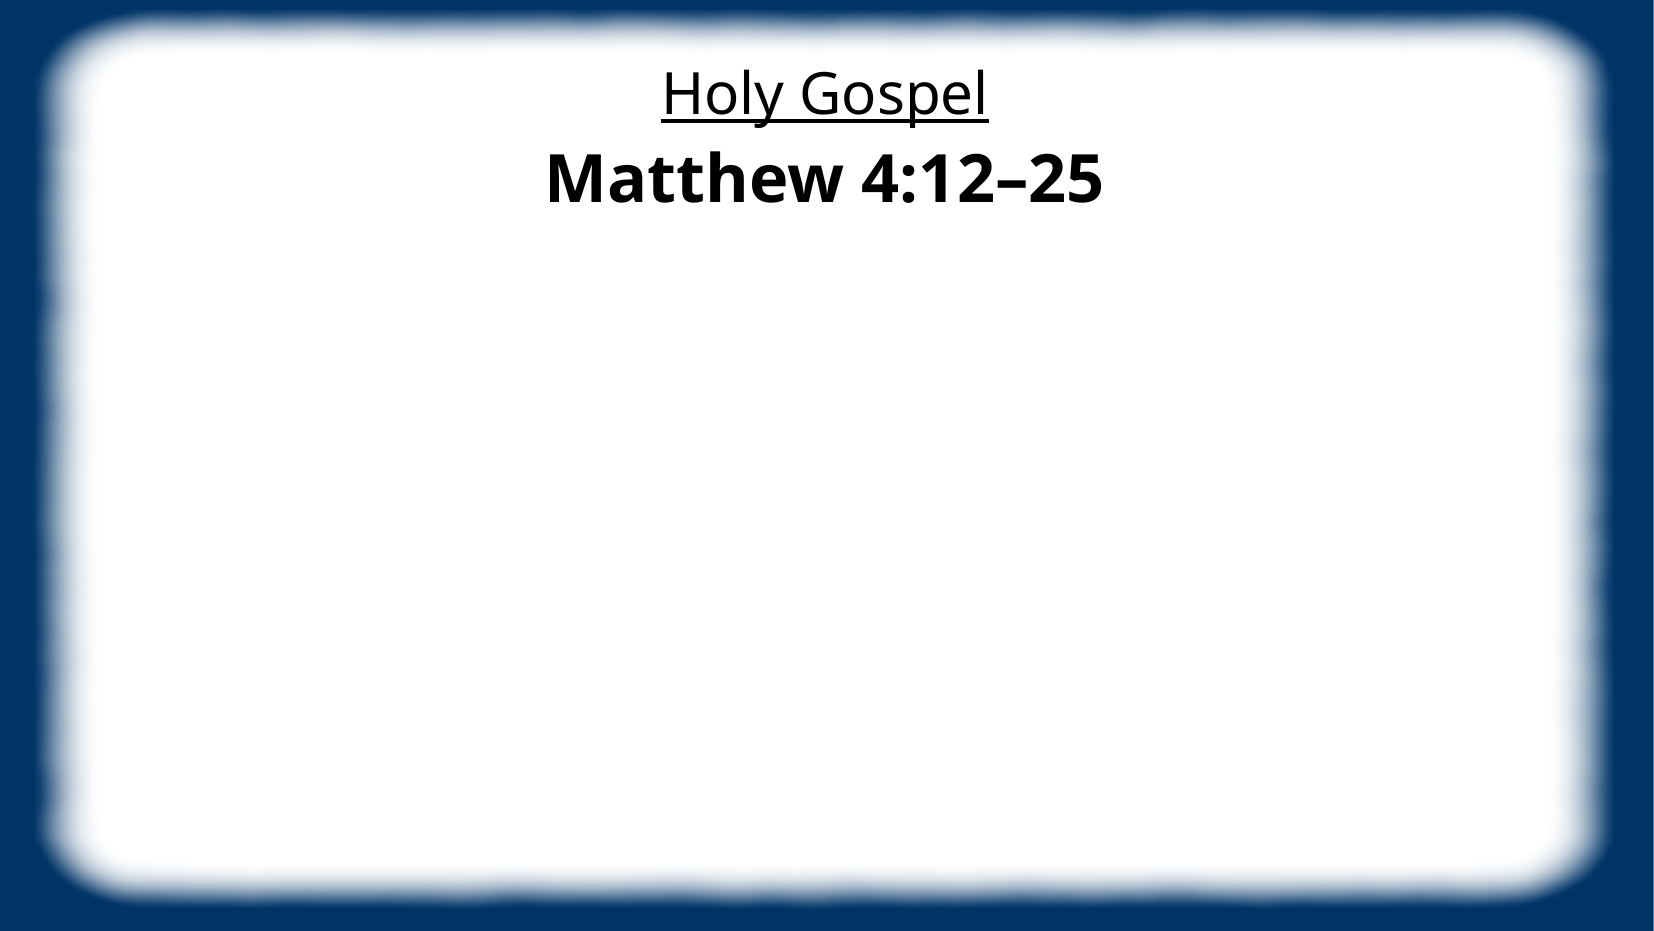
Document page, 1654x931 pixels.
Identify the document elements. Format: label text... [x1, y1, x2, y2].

text_box Holy Gospel Matthew 4:12–25 [90, 45, 1561, 226]
picture [0, 0, 1654, 931]
